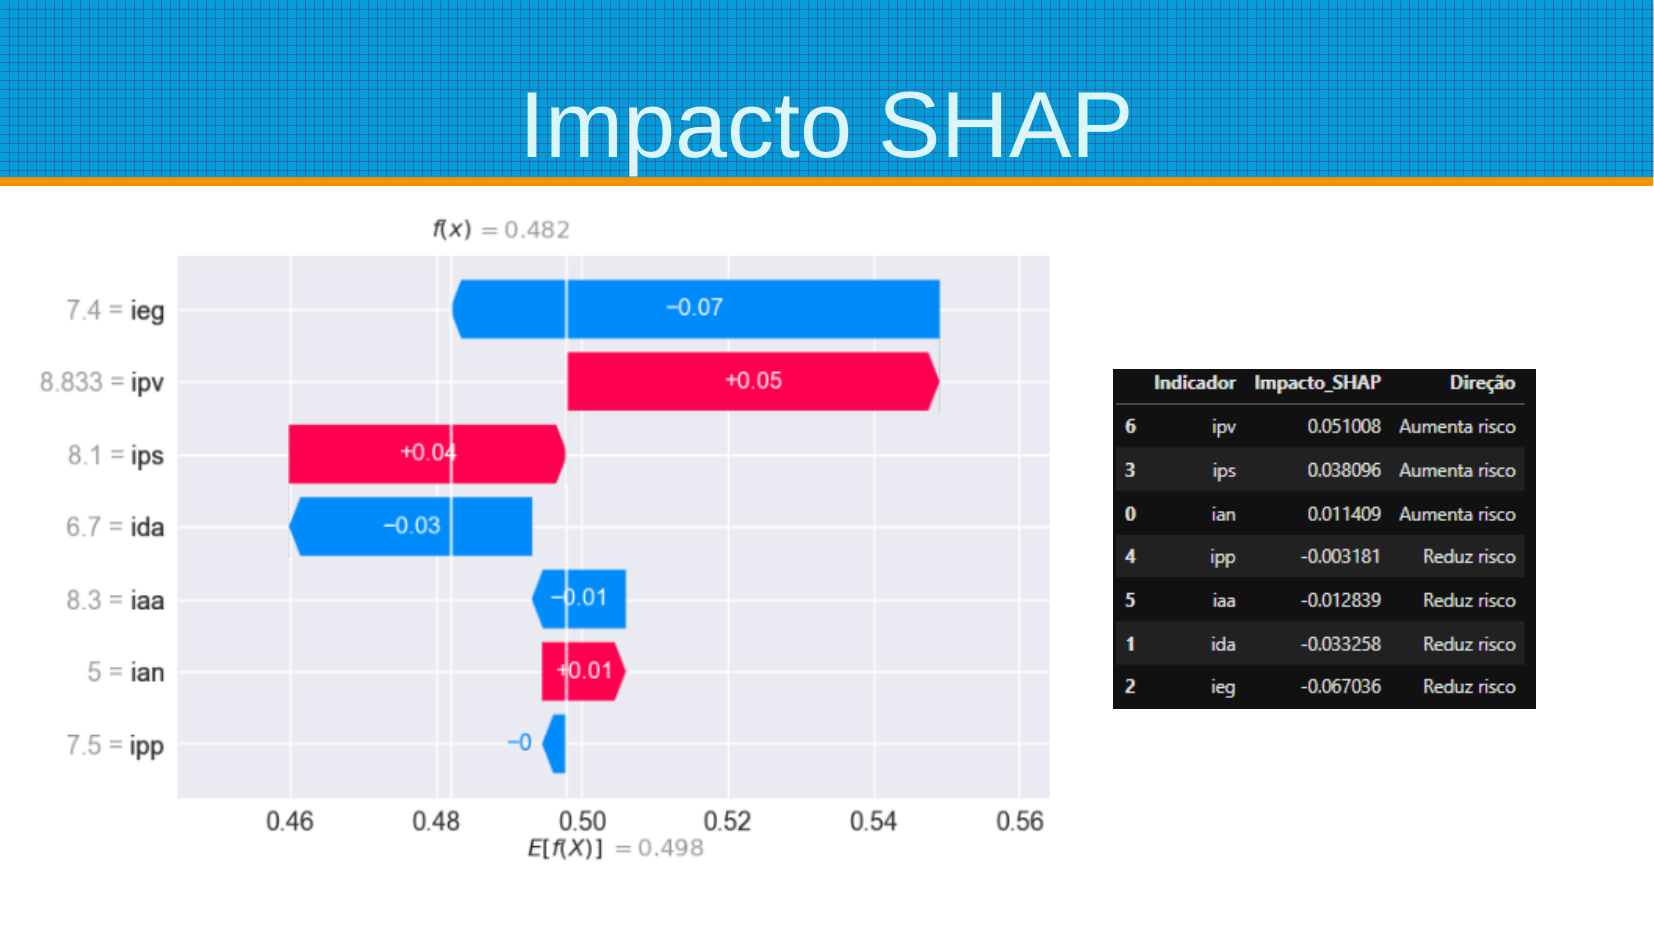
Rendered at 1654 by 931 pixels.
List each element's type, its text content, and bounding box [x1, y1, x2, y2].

picture [29, 206, 1061, 868]
picture [1113, 369, 1536, 709]
title Impacto SHAP [82, 14, 1571, 178]
